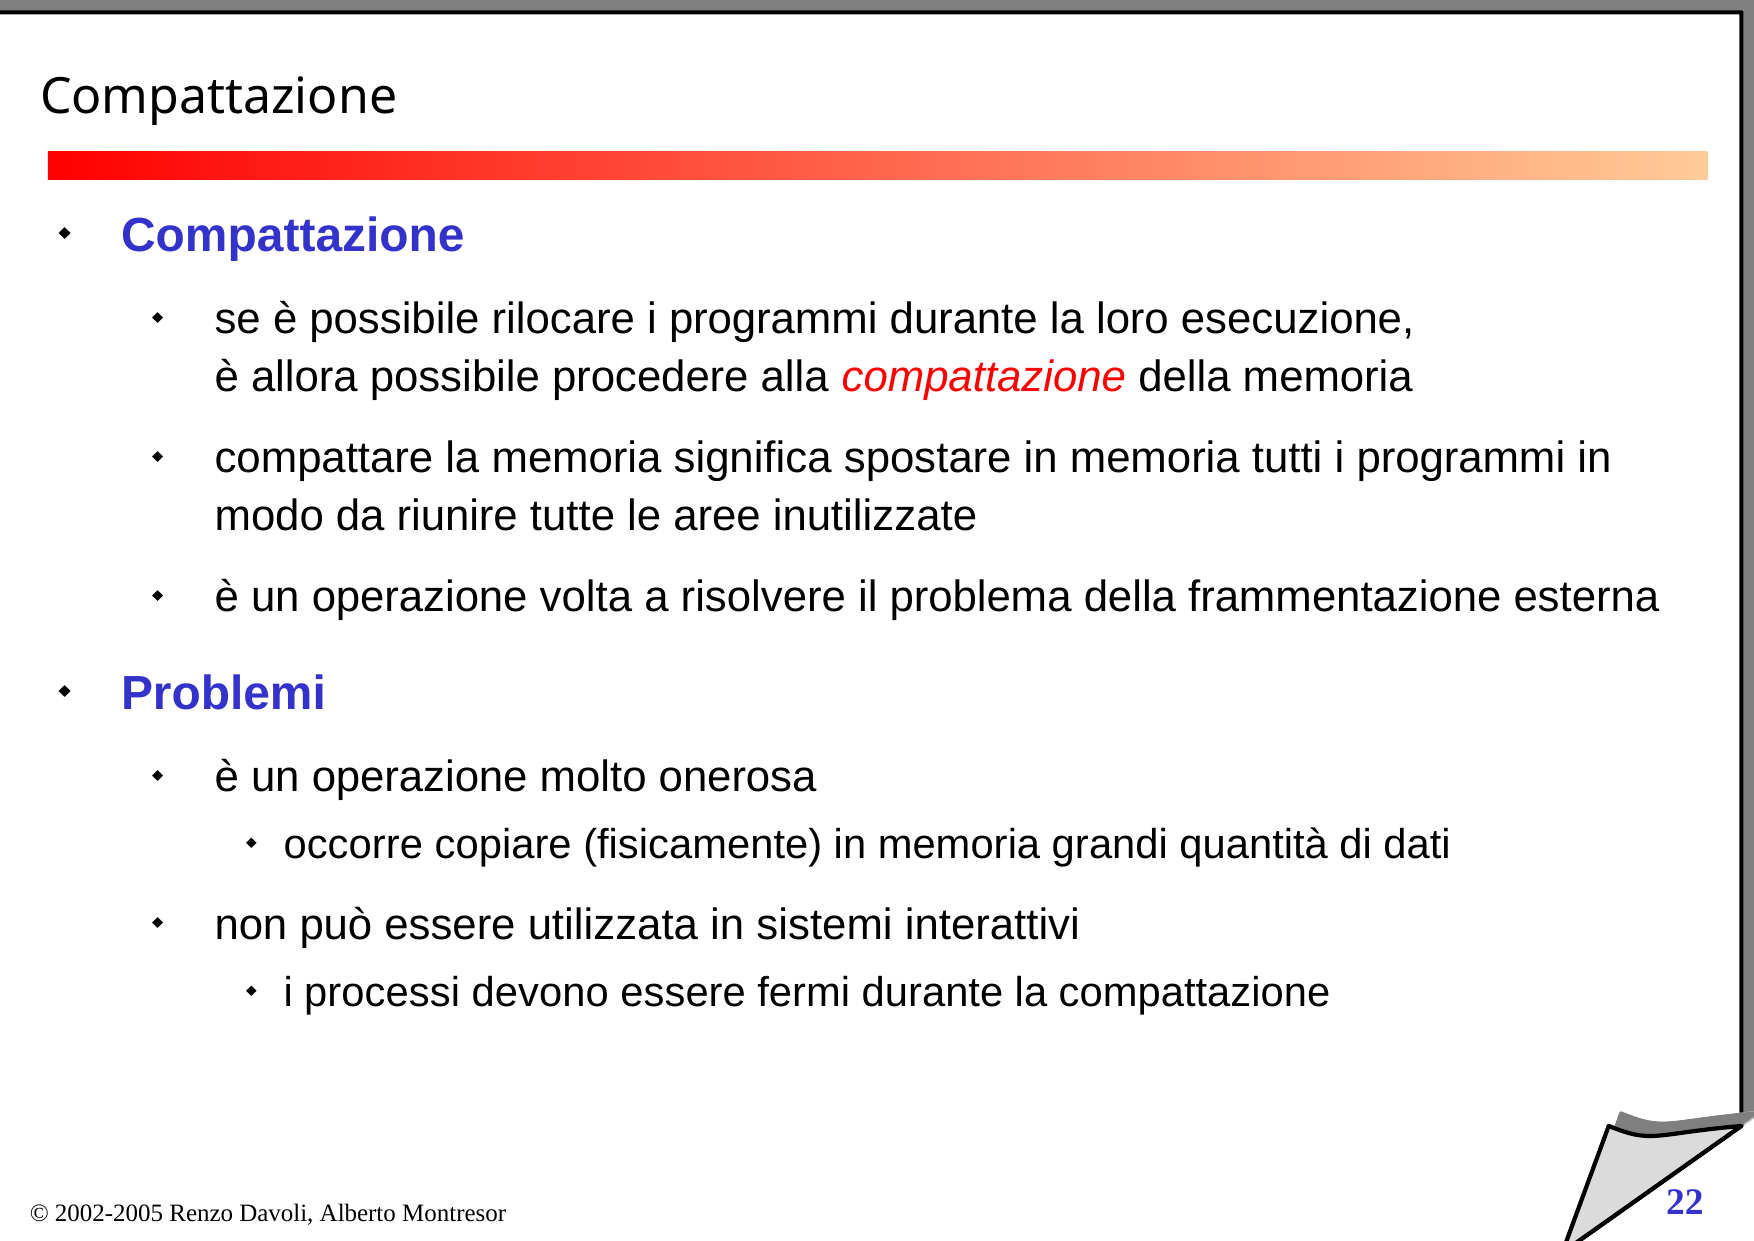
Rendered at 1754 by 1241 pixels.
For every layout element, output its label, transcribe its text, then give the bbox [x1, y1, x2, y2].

list Compattazione se è possibile rilocare i programmi durante la loro esecuzione, è allora possibile procedere alla compattazione della memoria compattare la memoria significa spostare in memoria tutti i programmi in modo da riunire tutte le aree inutilizzate è un operazione volta a risolvere il problema della frammentazione esterna Problemi è un operazione molto onerosa occorre copiare (fisicamente) in memoria grandi quantità di dati non può essere utilizzata in sistemi interattivi i processi devono essere fermi durante la compattazione [58, 206, 1696, 1160]
title Compattazione [40, 49, 1714, 144]
